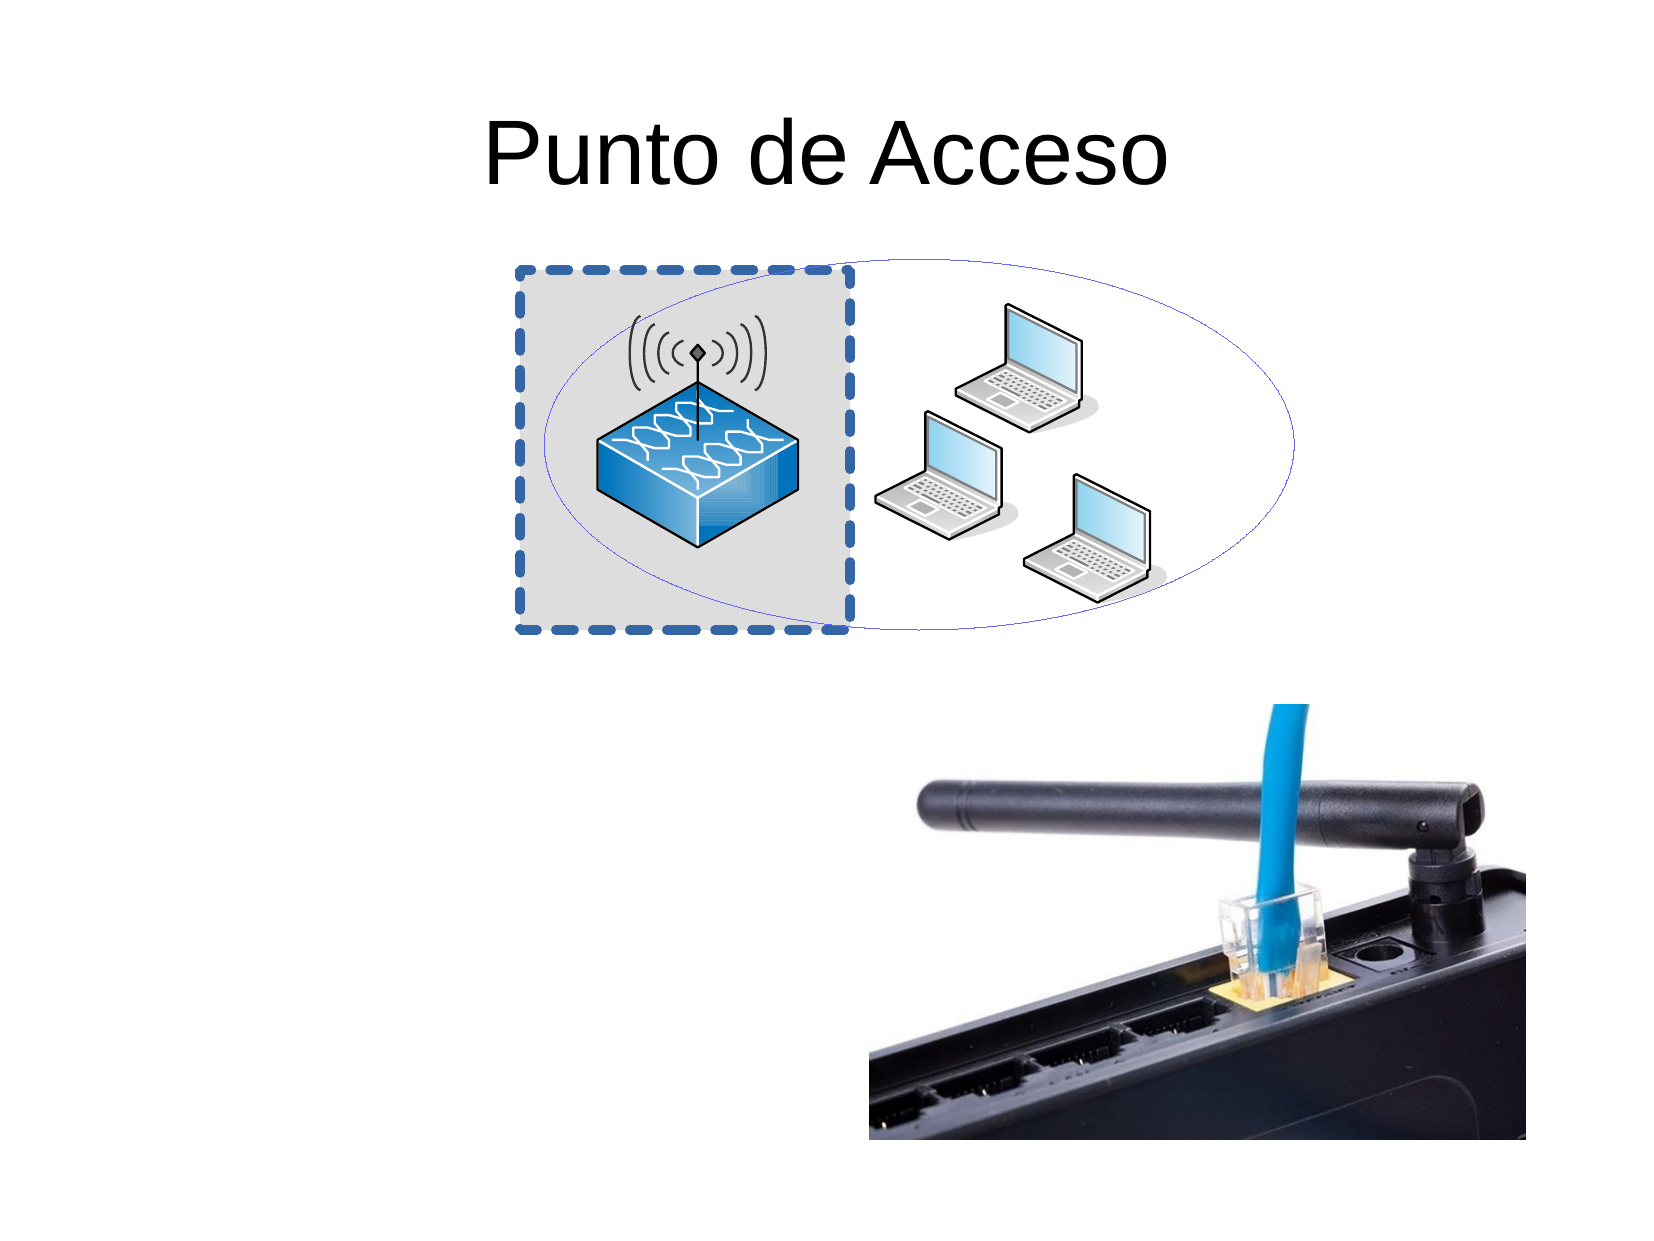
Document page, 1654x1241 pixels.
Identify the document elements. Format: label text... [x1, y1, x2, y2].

picture [869, 704, 1526, 1141]
text_box [1035, 395, 1098, 432]
text_box [1104, 565, 1166, 602]
picture [1280, 874, 1286, 890]
text_box [1026, 476, 1148, 600]
text_box [957, 306, 1080, 430]
text_box [520, 270, 851, 631]
text_box [877, 414, 1000, 537]
title Punto de Acceso [82, 49, 1571, 257]
text_box [955, 502, 1018, 539]
